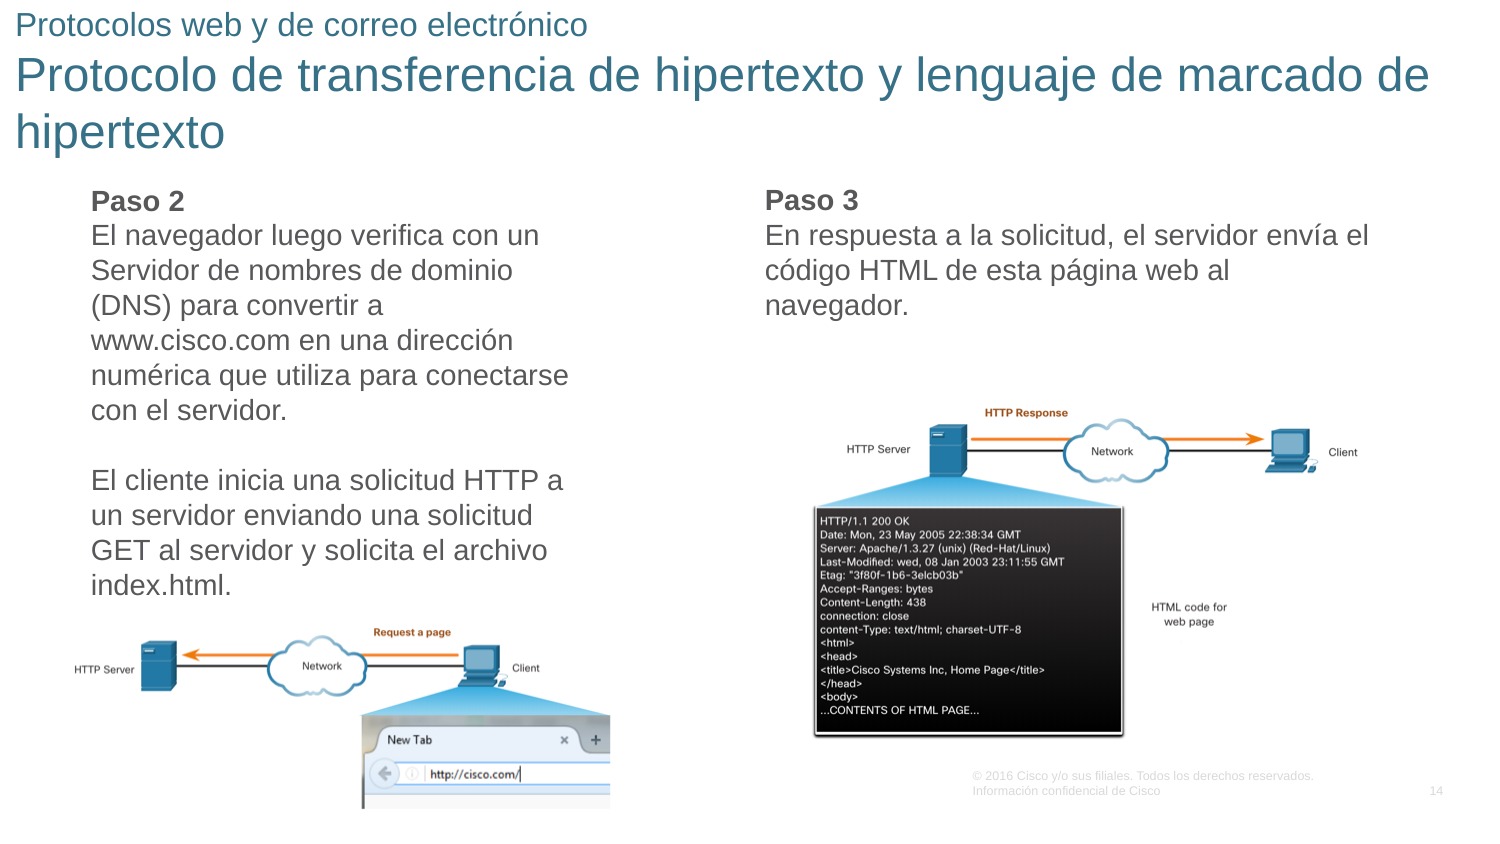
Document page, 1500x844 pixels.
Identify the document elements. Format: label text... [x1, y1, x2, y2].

picture [68, 610, 621, 815]
text_box Paso 2 El navegador luego verifica con un Servidor de nombres de dominio (DNS) para convertir a www.cisco.com en una dirección numérica que utiliza para conectarse con el servidor. El cliente inicia una solicitud HTTP a un servidor enviando una solicitud GET al servidor y solicita el archivo index.html. [76, 174, 596, 610]
text_box Paso 3 En respuesta a la solicitud, el servidor envía el código HTML de esta página web al navegador. [750, 174, 1397, 329]
picture [799, 393, 1384, 748]
title Protocolos web y de correo electrónico Protocolo de transferencia de hipertexto y lenguaje de marcado de hipertexto [0, 18, 1500, 143]
